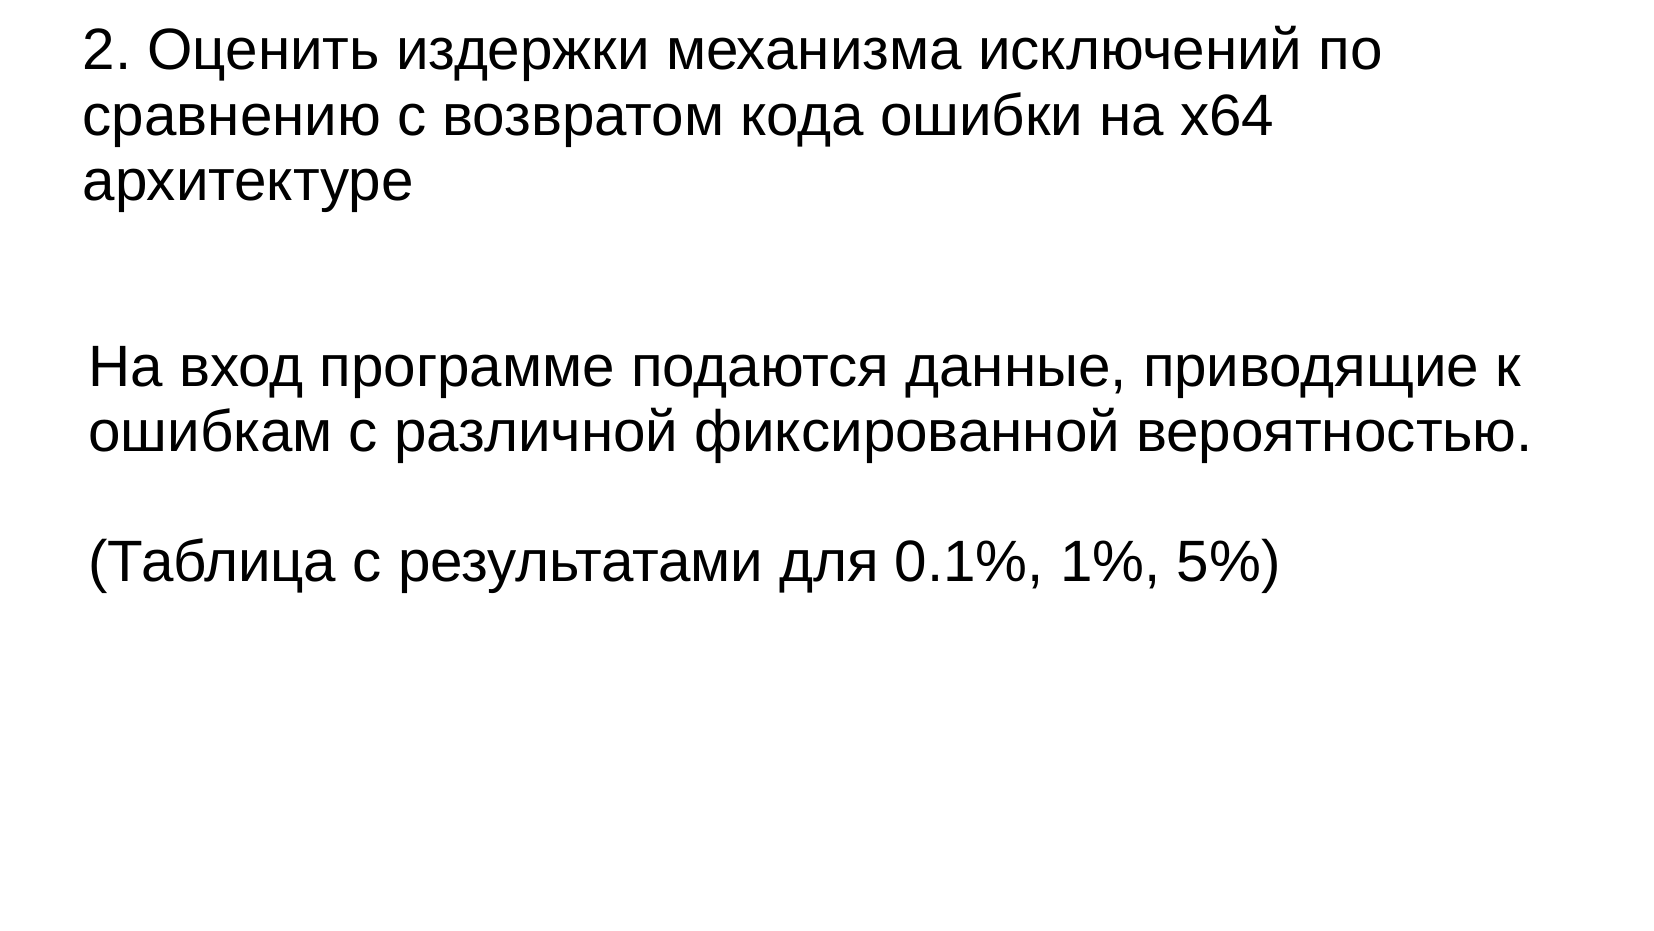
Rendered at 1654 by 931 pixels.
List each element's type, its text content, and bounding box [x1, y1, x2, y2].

title 2. Оценить издержки механизма исключений по сравнению с возвратом кода ошибки на x64 архитектуре [82, 17, 1571, 213]
subtitle На вход программе подаются данные, приводящие к ошибкам с различной фиксированной вероятностью. (Таблица с результатами для 0.1%, 1%, 5%) [88, 259, 1630, 799]
